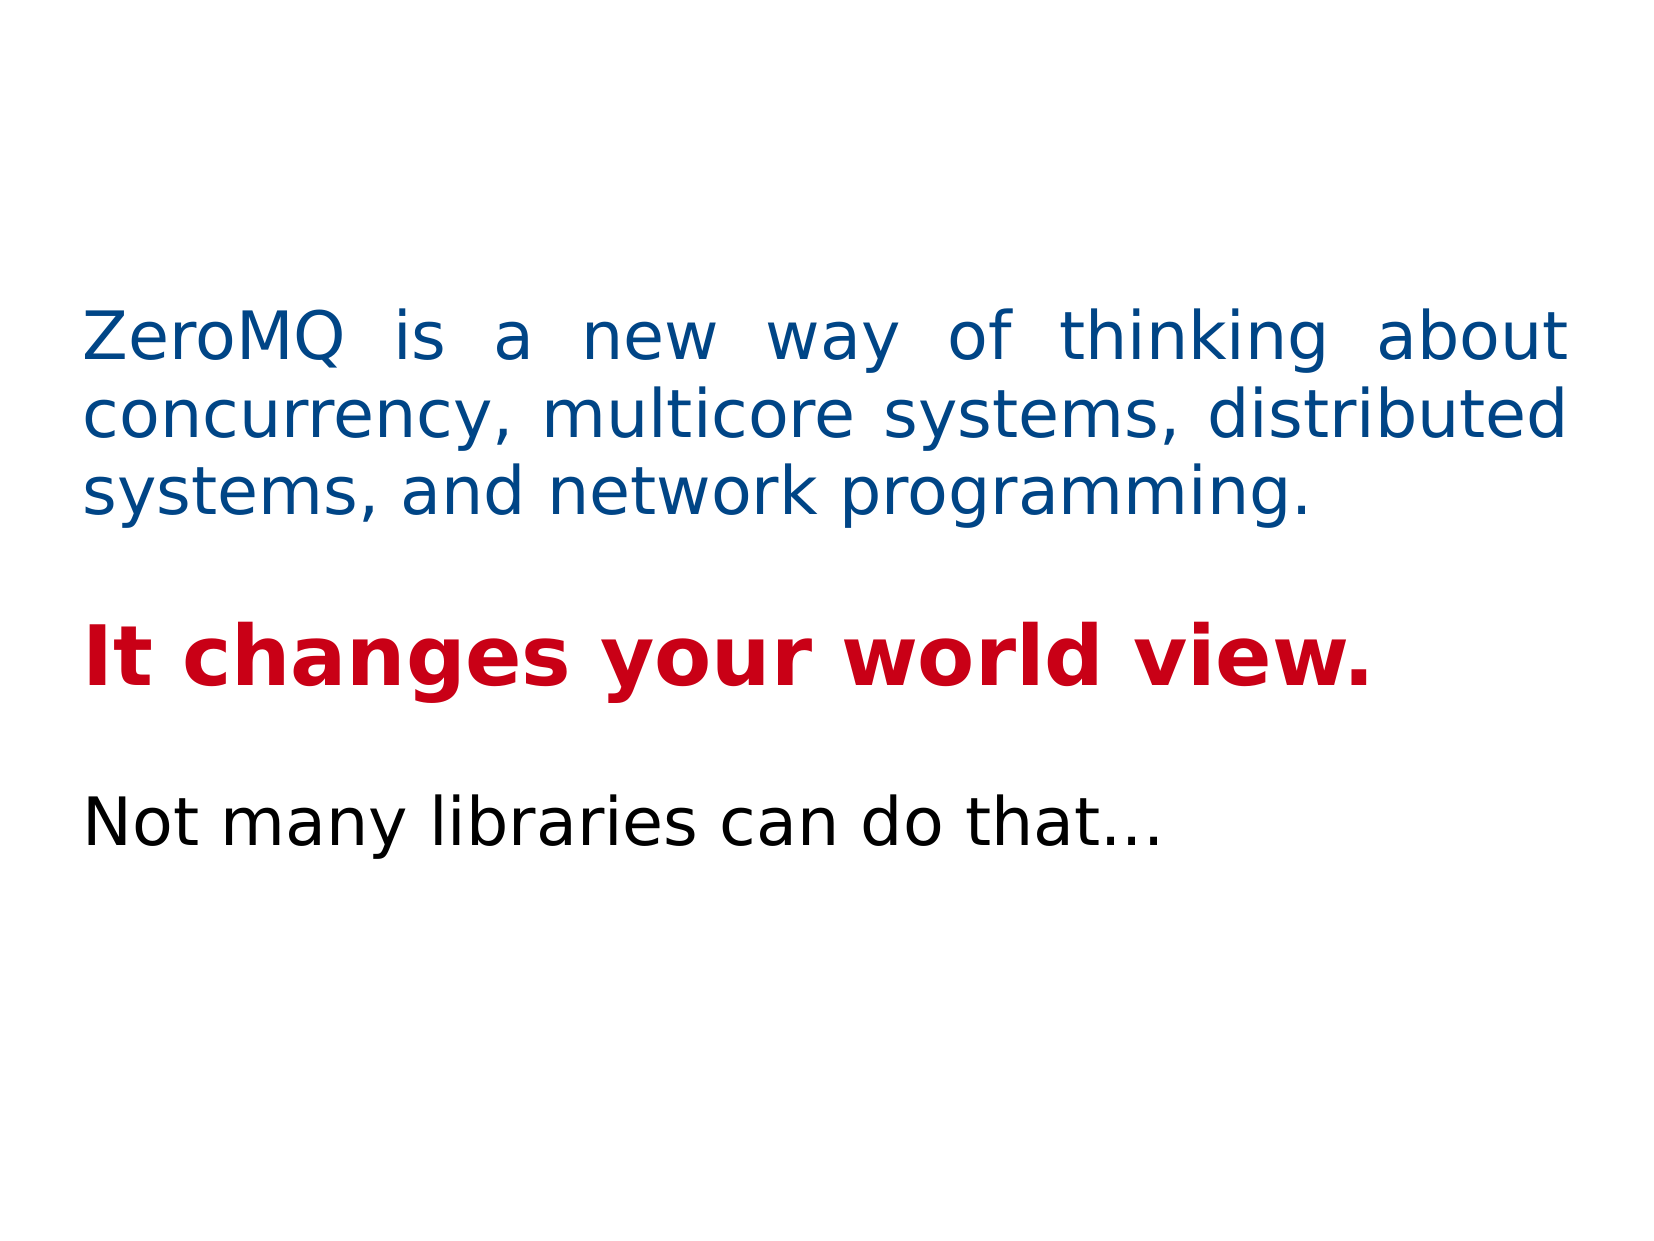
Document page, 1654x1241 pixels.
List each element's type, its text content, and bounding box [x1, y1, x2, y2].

subtitle ZeroMQ is a new way of thinking about concurrency, multicore systems, distributed systems, and network programming. It changes your world view. Not many libraries can do that... [82, 49, 1571, 1109]
